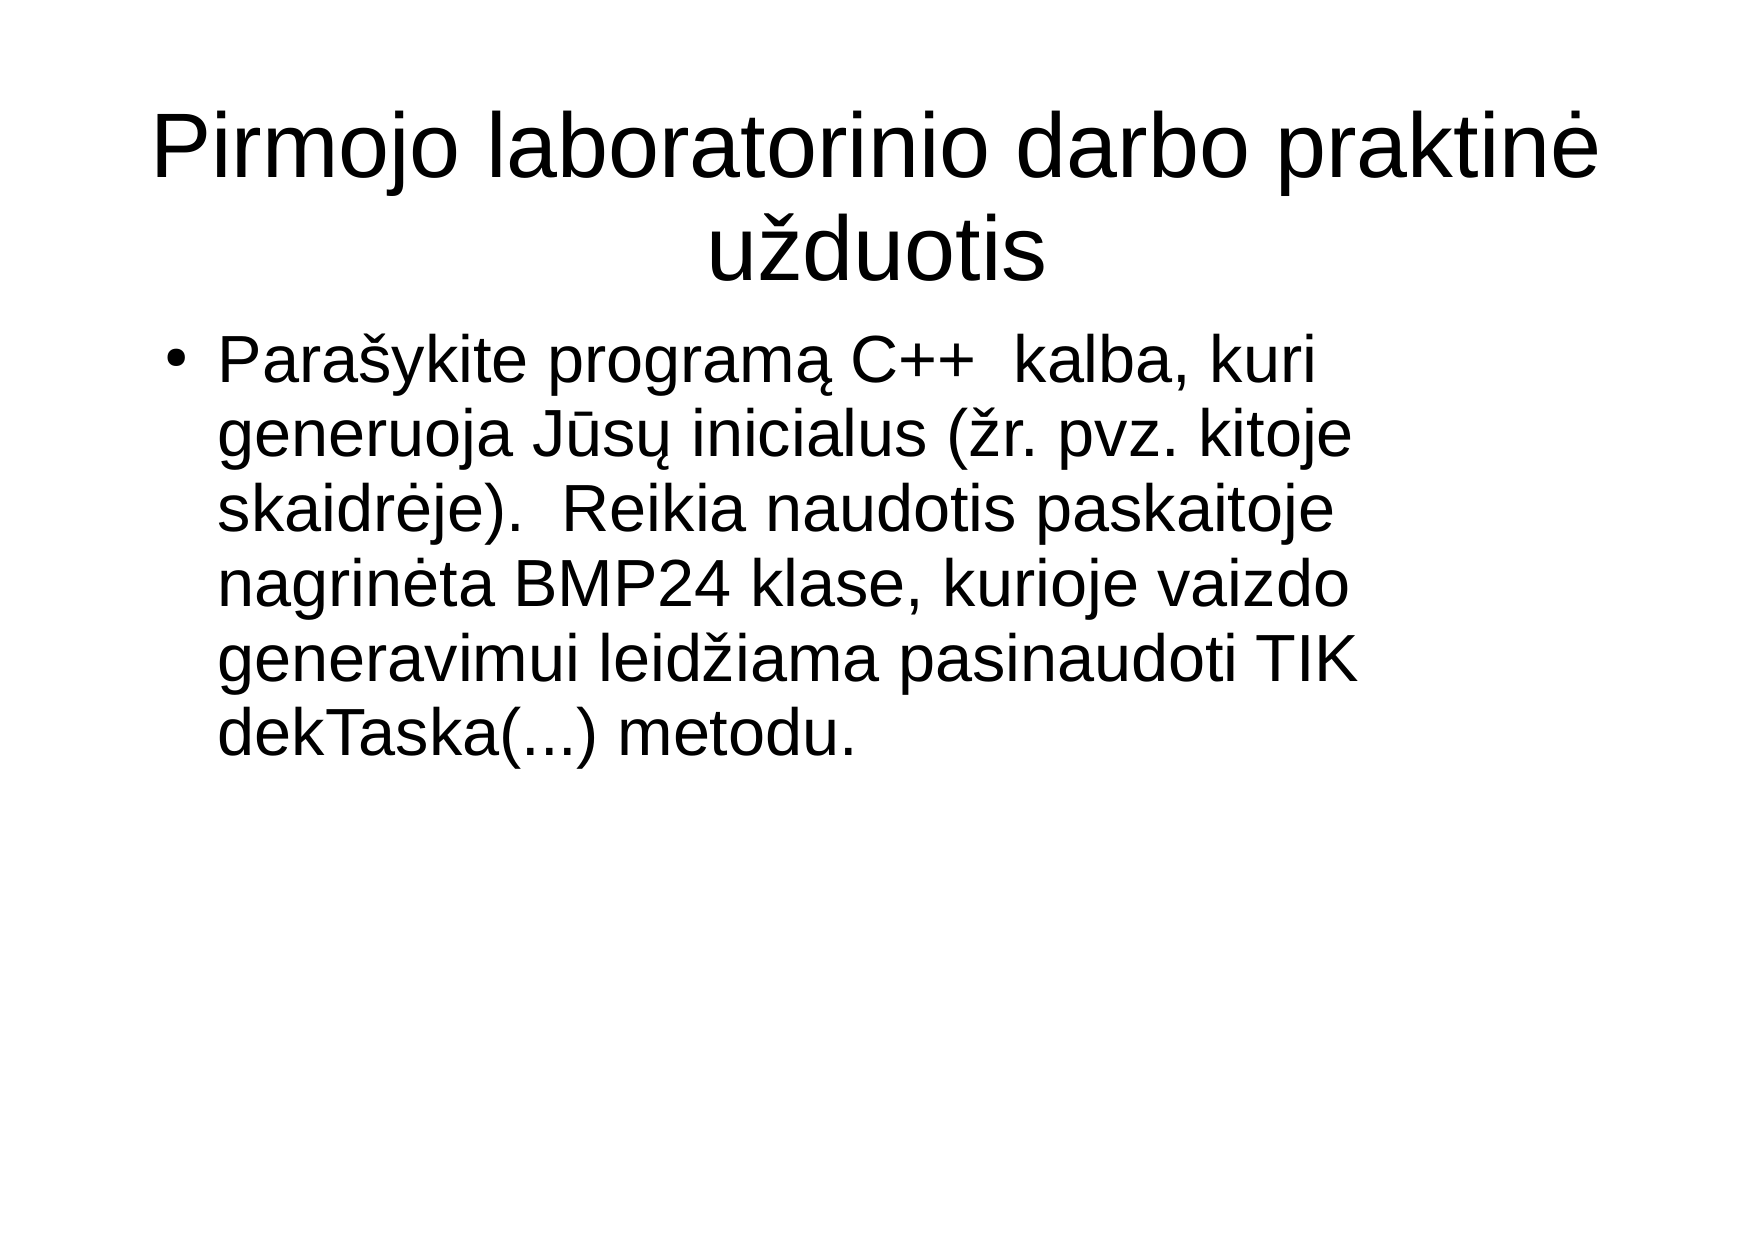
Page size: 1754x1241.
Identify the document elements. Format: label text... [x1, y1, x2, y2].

title Pirmojo laboratorinio darbo praktinė užduotis [140, 94, 1614, 301]
list Parašykite programą C++ kalba, kuri generuoja Jūsų inicialus (žr. pvz. kitoje skaidrėje). Reikia naudotis paskaitoje nagrinėta BMP24 klase, kurioje vaizdo generavimui leidžiama pasinaudoti TIK dekTaska(...) metodu. [146, 321, 1619, 1048]
